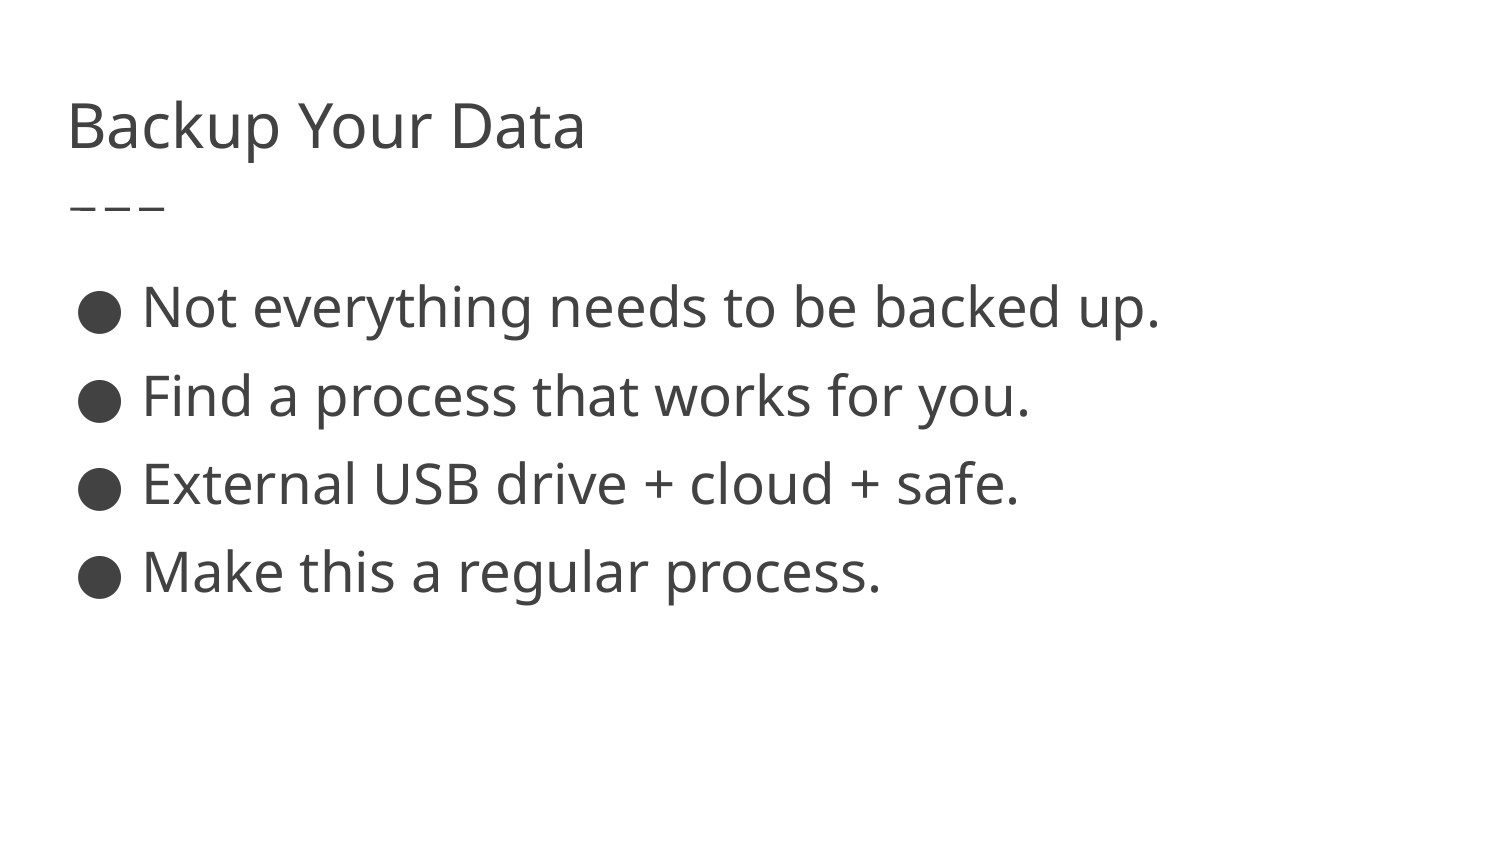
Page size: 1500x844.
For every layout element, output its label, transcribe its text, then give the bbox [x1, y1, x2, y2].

title Backup Your Data [51, 61, 1449, 182]
list Not everything needs to be backed up. Find a process that works for you. External USB drive + cloud + safe. Make this a regular process. [51, 240, 1449, 750]
